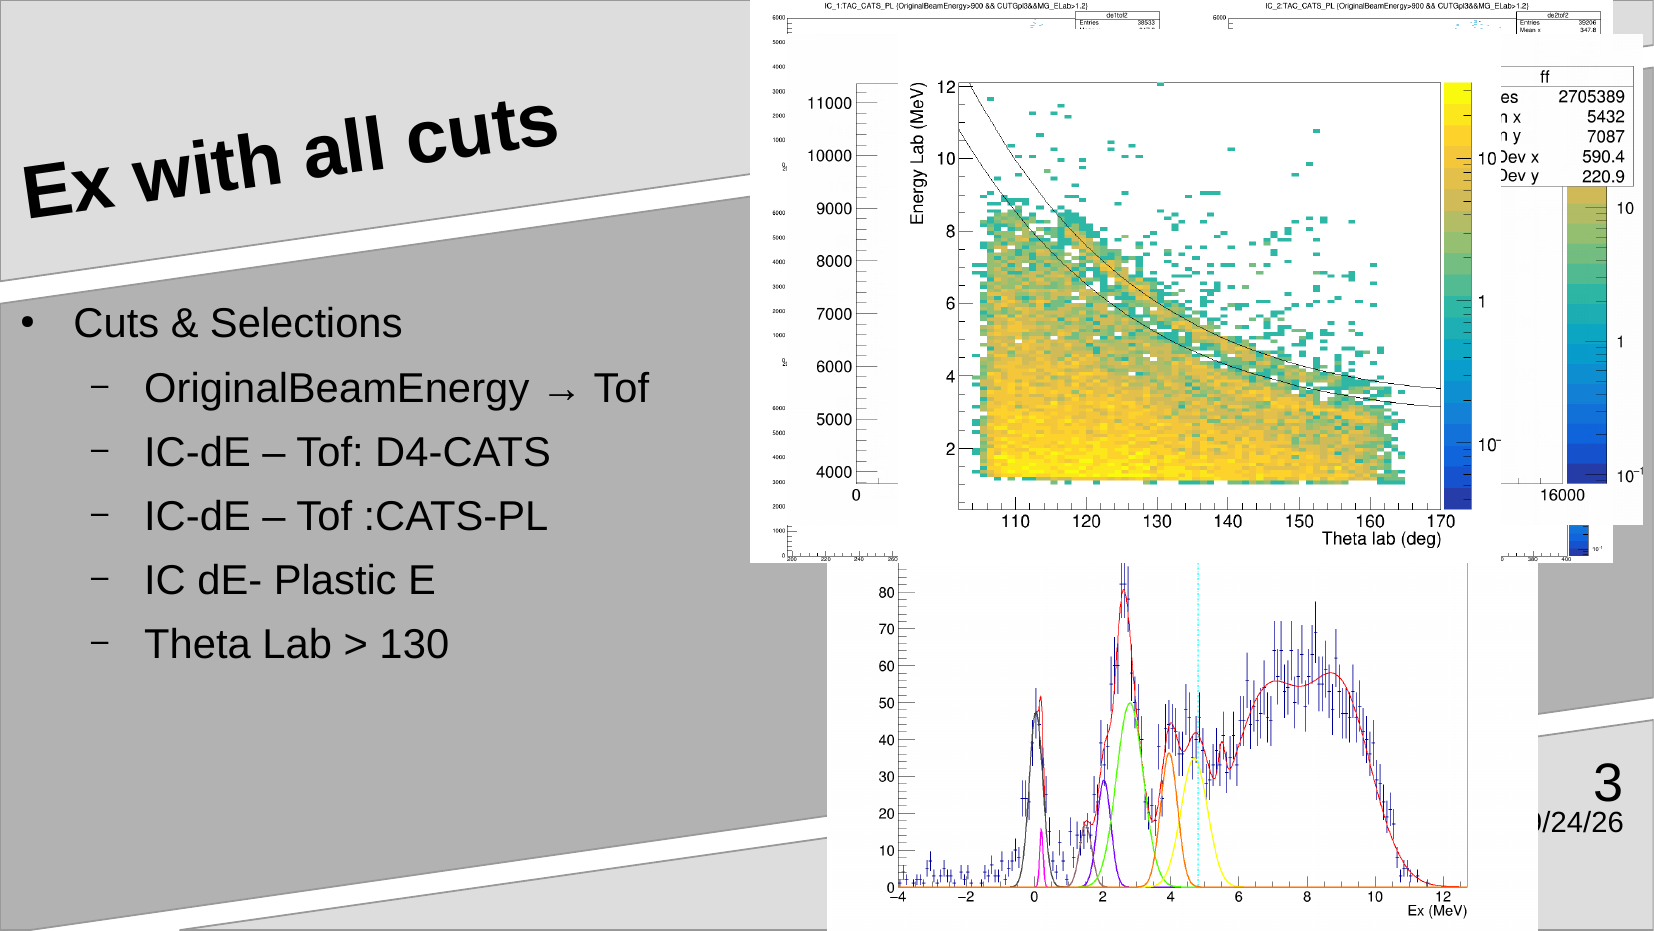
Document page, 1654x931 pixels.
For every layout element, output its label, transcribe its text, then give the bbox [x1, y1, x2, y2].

picture [750, 0, 1643, 931]
list Cuts & Selections OriginalBeamEnergy → Tof IC-dE – Tof: D4-CATS IC-dE – Tof :CATS-PL IC dE- Plastic E Theta Lab > 130 [2, 300, 713, 840]
title Ex with all cuts [11, 10, 750, 272]
